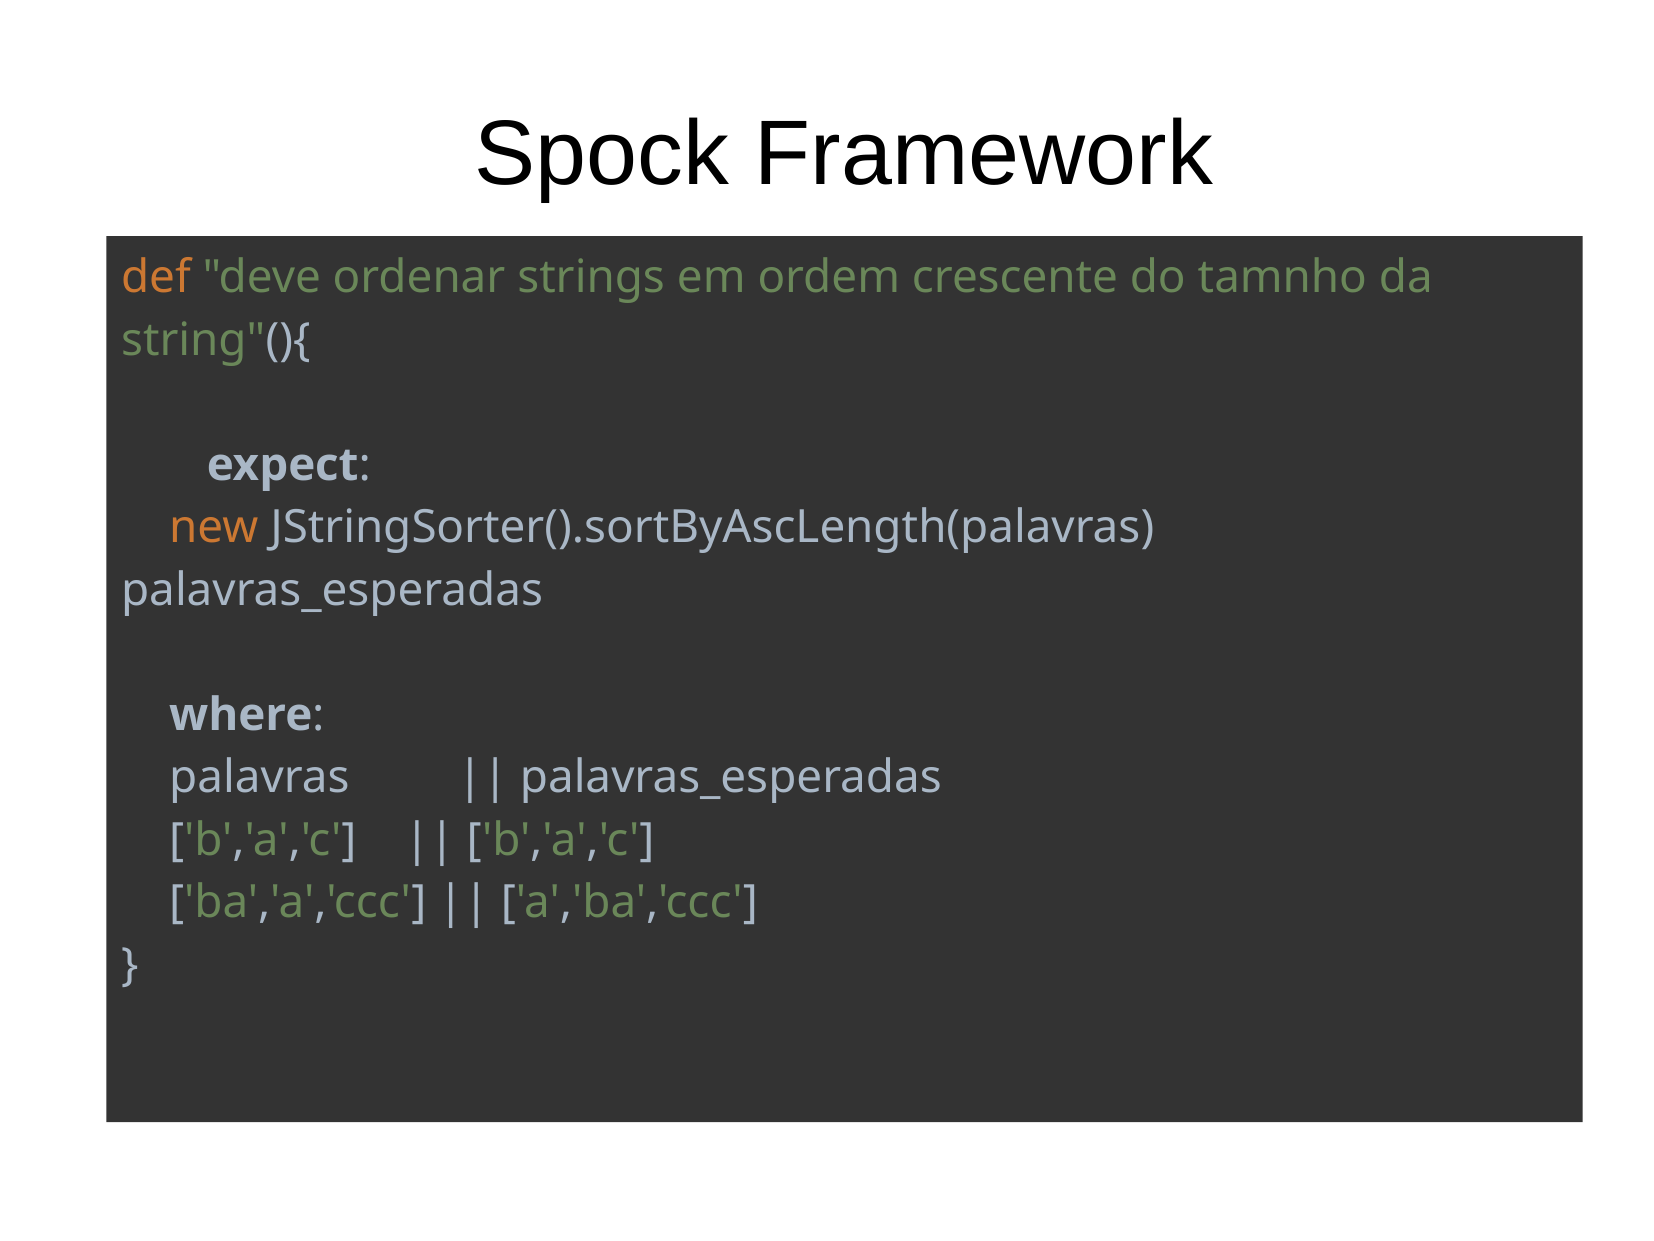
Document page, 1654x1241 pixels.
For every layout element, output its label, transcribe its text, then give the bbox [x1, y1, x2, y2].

title Spock Framework [82, 49, 1571, 257]
text_box def "deve ordenar strings em ordem crescente do tamnho da string"(){ expect: new JStringSorter().sortByAscLength(palavras) palavras_esperadas where: palavras || palavras_esperadas ['b','a','c'] || ['b','a','c'] ['ba','a','ccc'] || ['a','ba','ccc'] } [106, 236, 1583, 1123]
